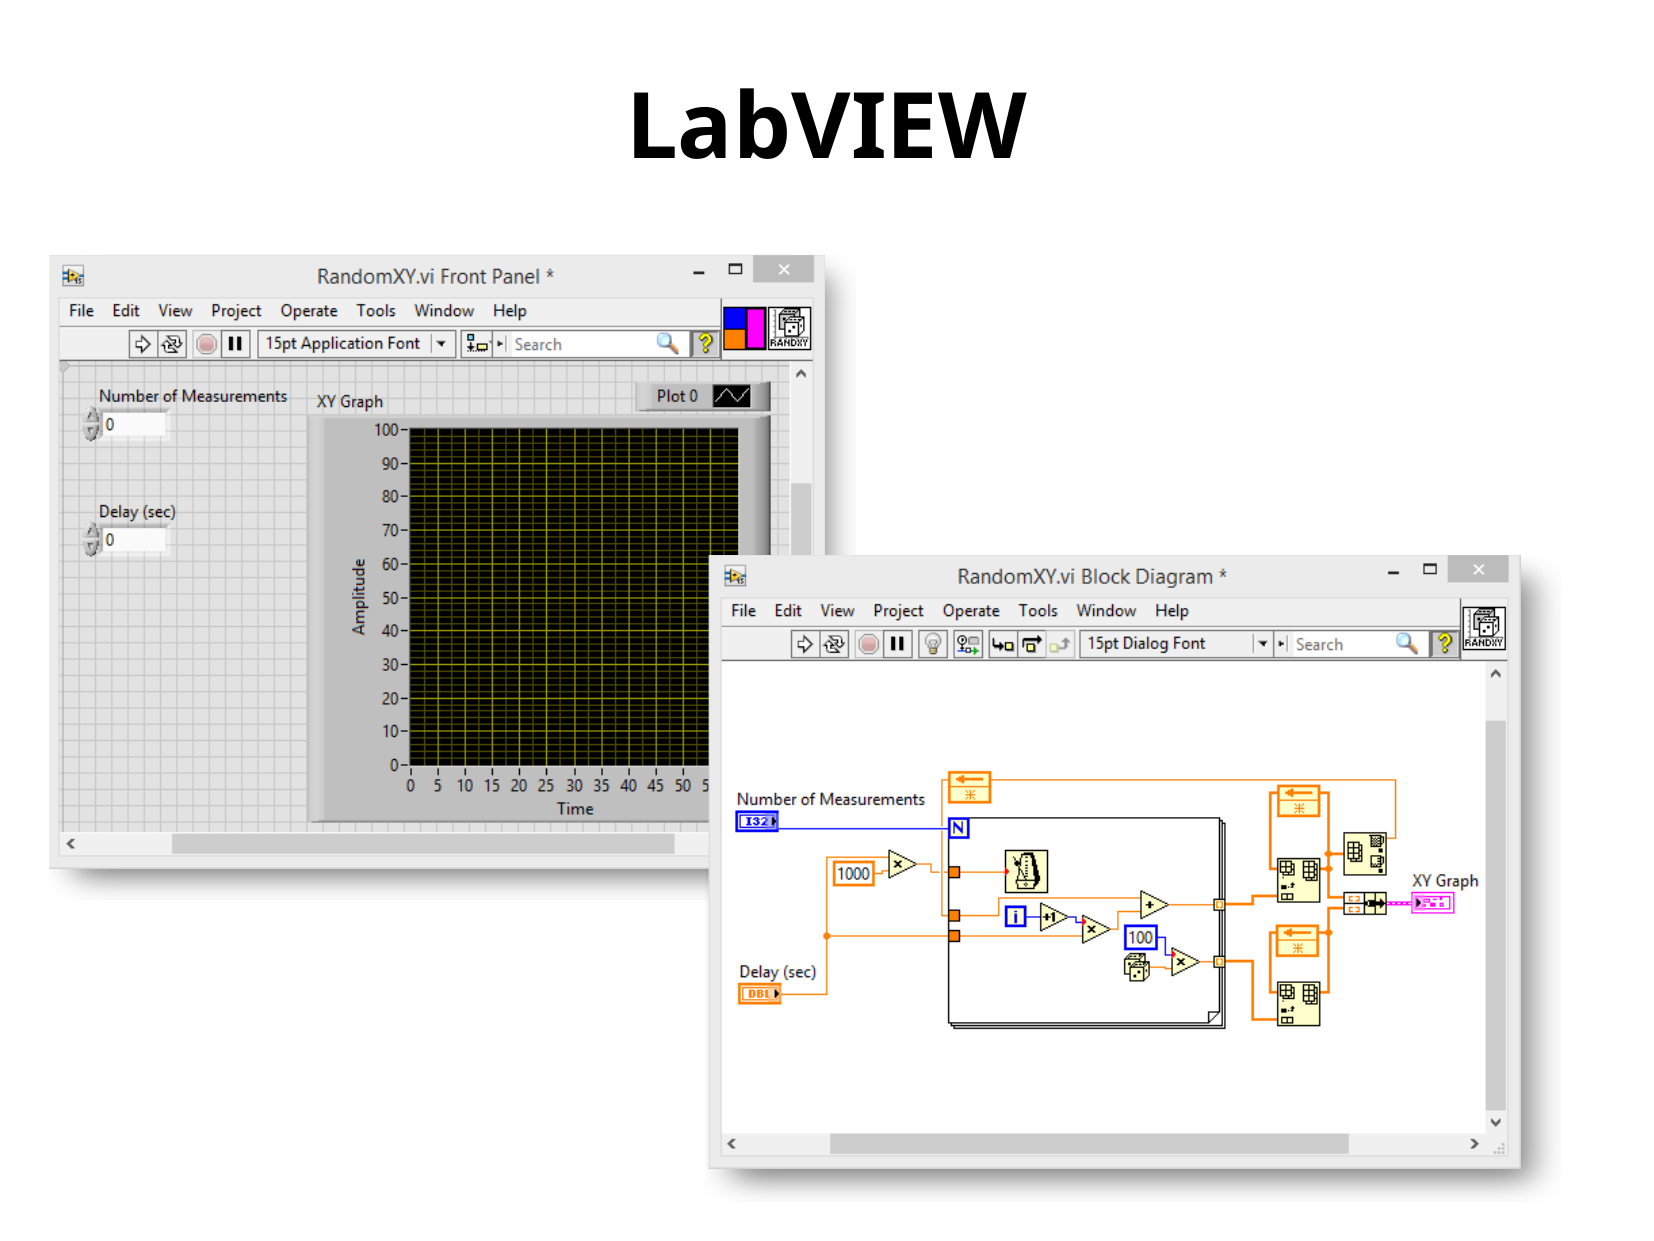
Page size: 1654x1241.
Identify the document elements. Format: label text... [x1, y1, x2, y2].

picture [49, 254, 1561, 1202]
title LabVIEW [82, 19, 1571, 227]
